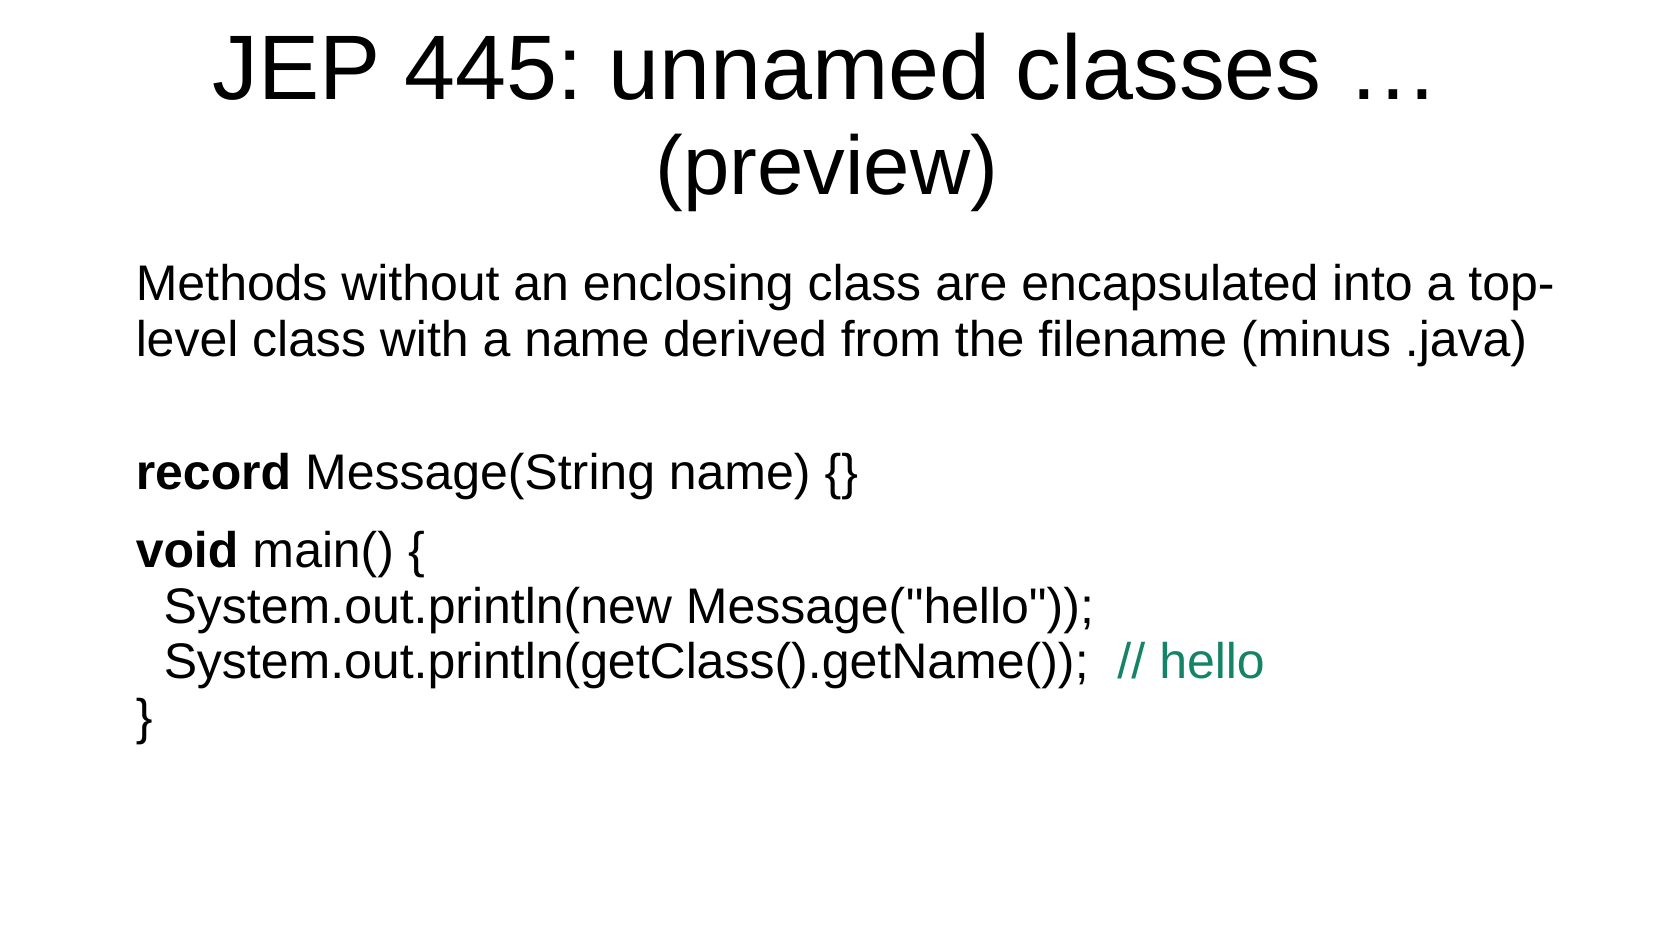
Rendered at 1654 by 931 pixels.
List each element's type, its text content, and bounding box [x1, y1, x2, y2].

title JEP 445: unnamed classes … (preview) [82, 16, 1571, 213]
list Methods without an enclosing class are encapsulated into a top-level class with a name derived from the filename (minus .java) record Message(String name) {} void main() { System.out.println(new Message("hello")); System.out.println(getClass().getName()); // hello } [82, 255, 1571, 758]
